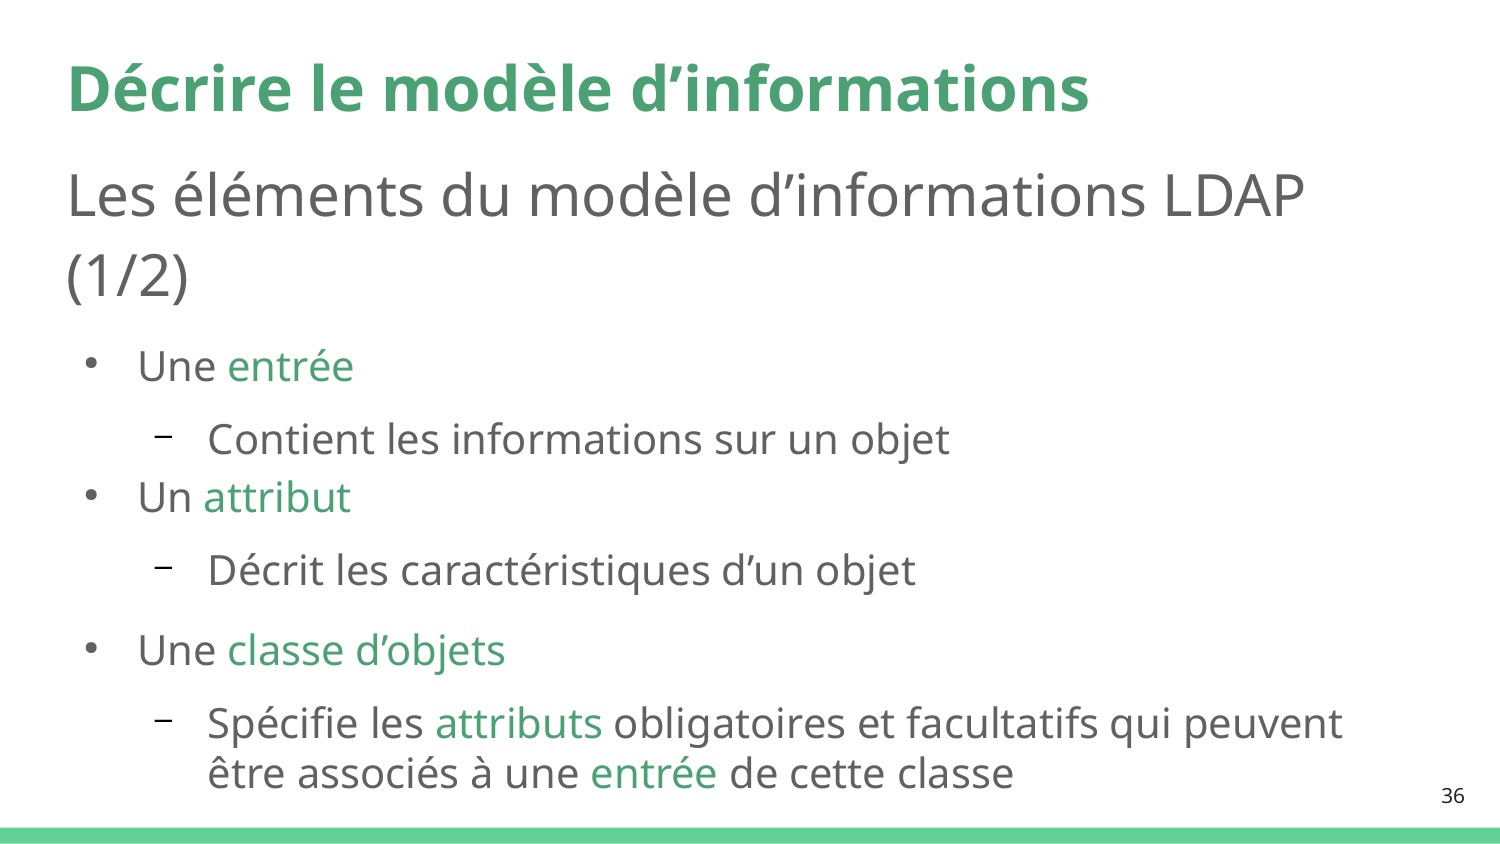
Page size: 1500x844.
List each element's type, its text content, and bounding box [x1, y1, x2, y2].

slide_number <numéro> [1389, 764, 1480, 830]
list Les éléments du modèle d’informations LDAP (1/2) Une entrée Contient les informations sur un objet Un attribut Décrit les caractéristiques d’un objet Une classe d’objets Spécifie les attributs obligatoires et facultatifs qui peuvent être associés à une entrée de cette classe [51, 132, 1418, 806]
title Décrire le modèle d’informations [51, 23, 1449, 117]
